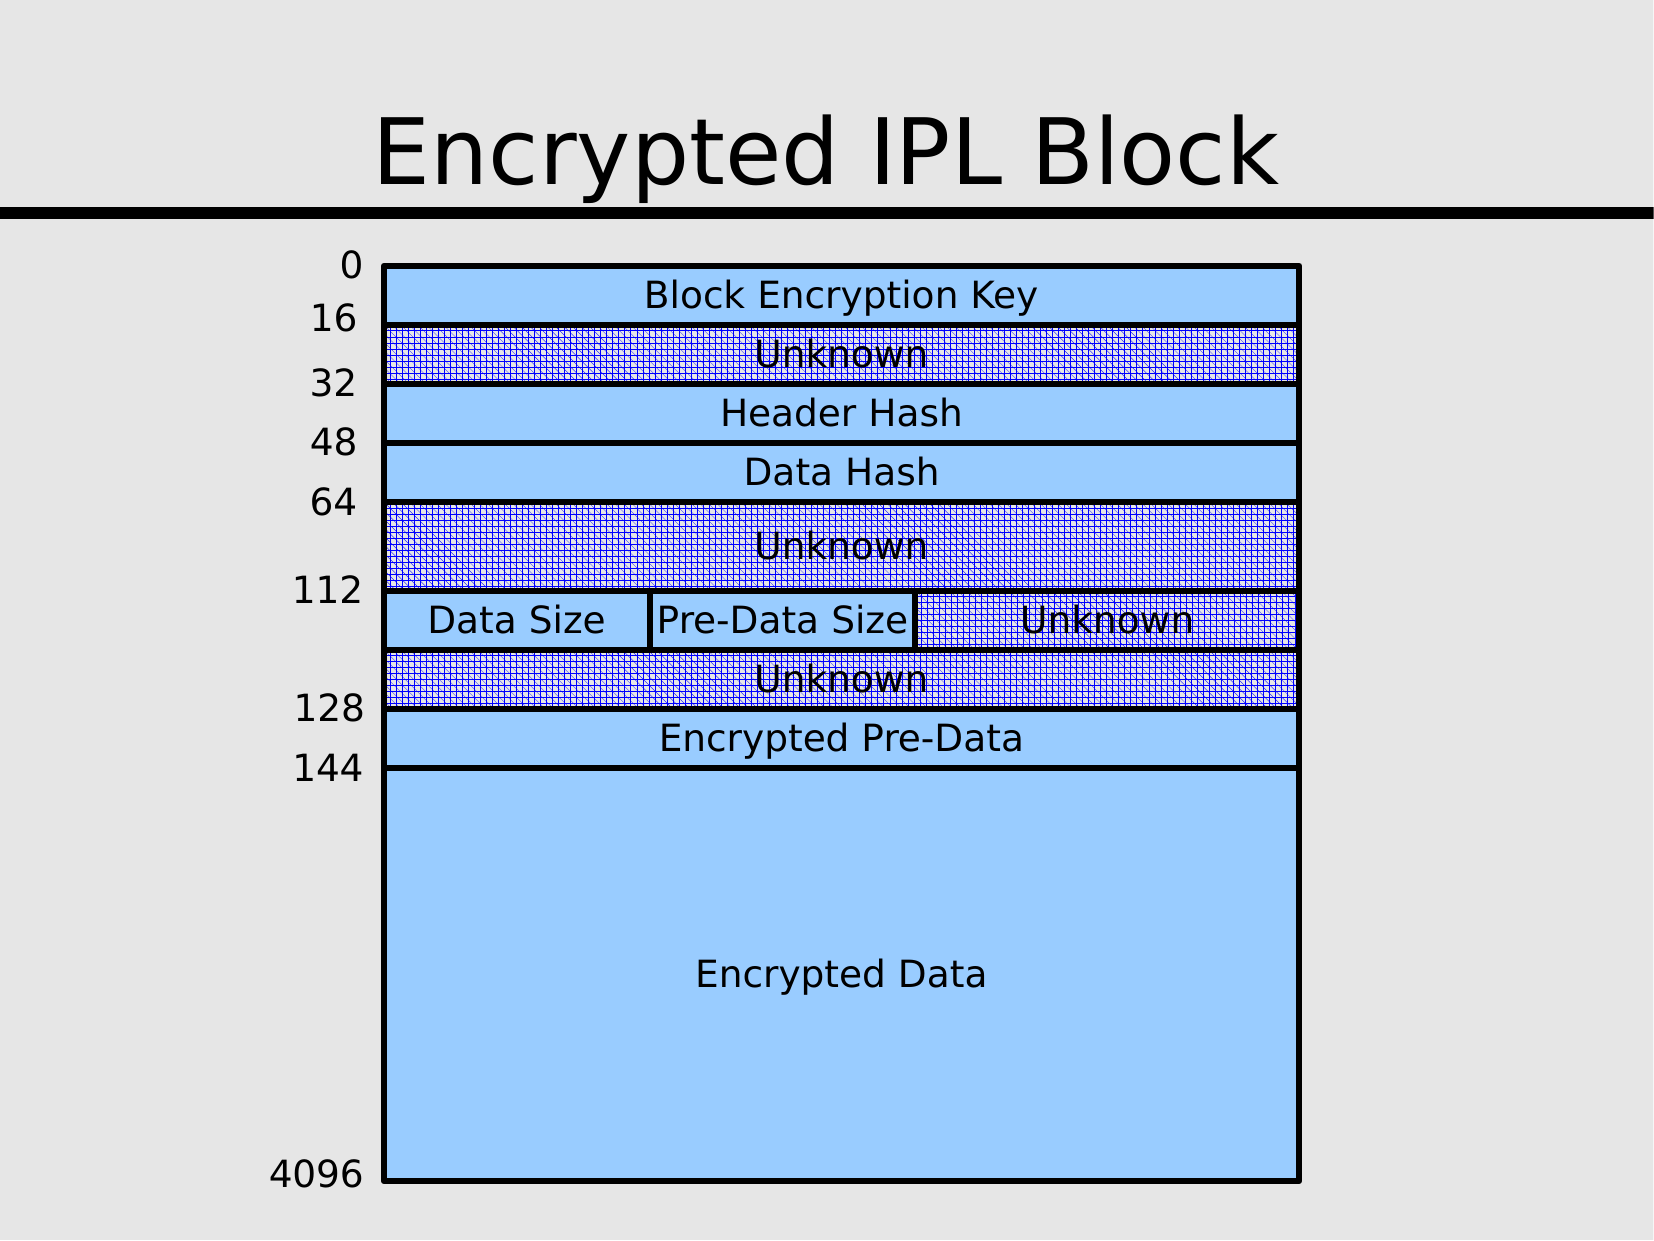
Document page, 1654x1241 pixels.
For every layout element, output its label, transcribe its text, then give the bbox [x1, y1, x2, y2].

text_box Unknown [562, 501, 1300, 590]
text_box 16 [295, 289, 372, 348]
text_box Block Encryption Key [562, 265, 1300, 324]
title Encrypted IPL Block [82, 49, 1571, 257]
text_box Unknown [915, 590, 1300, 649]
text_box 48 [295, 413, 372, 472]
text_box 112 [277, 561, 378, 621]
text_box 32 [294, 354, 372, 413]
text_box Header Hash [562, 383, 1300, 442]
text_box Encrypted Data [383, 768, 1300, 1182]
text_box Pre-Data Size [649, 590, 915, 649]
text_box 64 [294, 473, 372, 532]
text_box 0 [324, 236, 562, 592]
text_box Data Size [383, 590, 649, 649]
text_box 4096 [253, 1145, 378, 1205]
text_box 144 [277, 738, 378, 798]
text_box [395, 472, 426, 546]
text_box Encrypted Pre-Data [383, 708, 1300, 768]
text_box Data Hash [562, 442, 1300, 501]
text_box Unknown [383, 649, 1300, 708]
text_box Unknown [562, 324, 1300, 383]
text_box 128 [278, 679, 380, 738]
